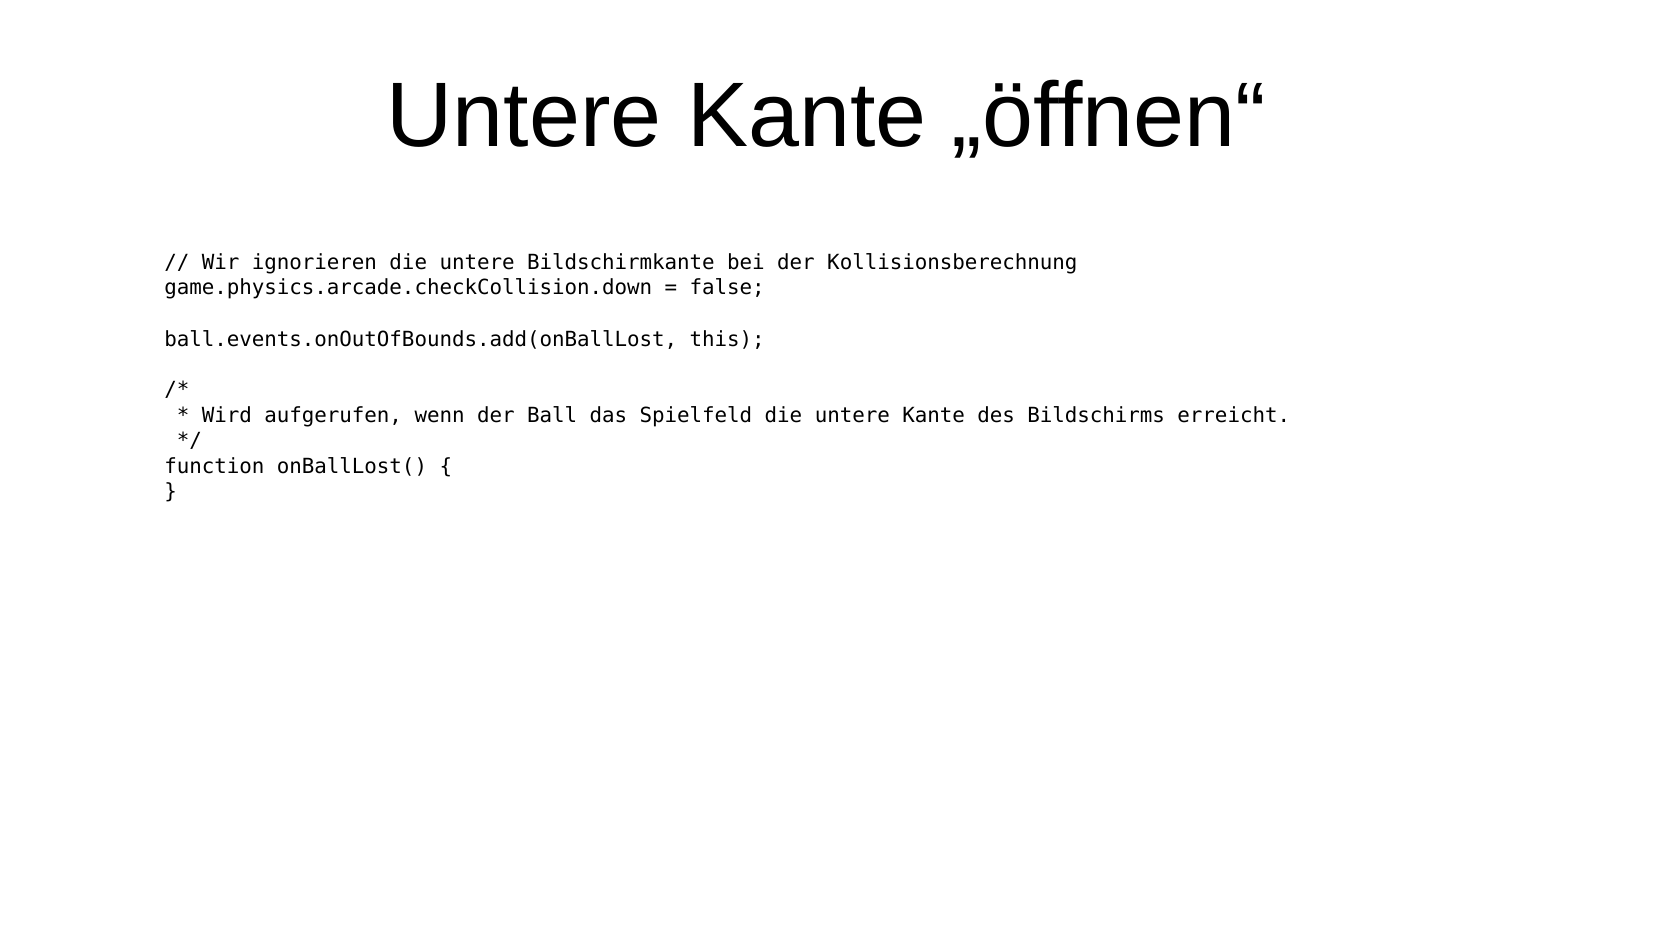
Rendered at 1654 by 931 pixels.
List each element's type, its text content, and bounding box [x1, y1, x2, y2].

text_box // Wir ignorieren die untere Bildschirmkante bei der Kollisionsberechnung game.physics.arcade.checkCollision.down = false; ball.events.onOutOfBounds.add(onBallLost, this); /* * Wird aufgerufen, wenn der Ball das Spielfeld die untere Kante des Bildschirms erreicht. */ function onBallLost() { } [49, 243, 1608, 689]
title Untere Kante „öffnen“ [82, 37, 1571, 193]
